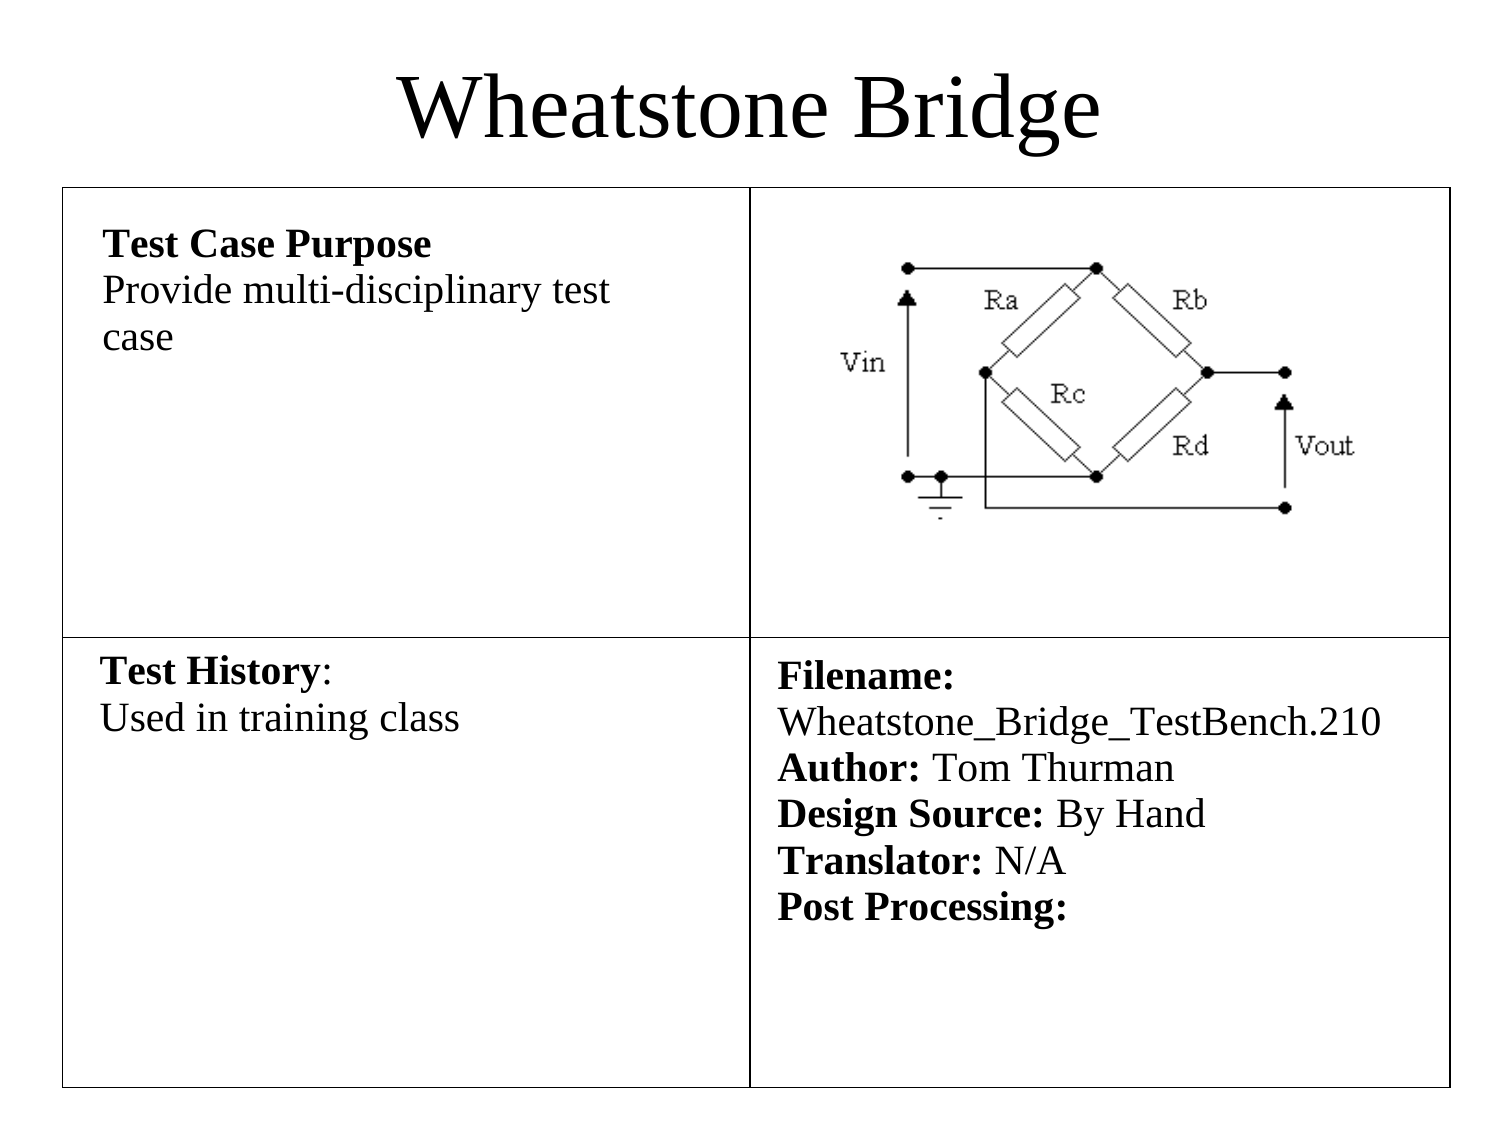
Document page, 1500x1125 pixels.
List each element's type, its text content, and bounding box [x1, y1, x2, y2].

text_box Filename: Wheatstone_Bridge_TestBench.210 Author: Tom Thurman Design Source: By Hand Translator: N/A Post Processing: [762, 644, 1426, 938]
title Wheatstone Bridge [112, 12, 1388, 201]
text_box Test Case Purpose Provide multi-disciplinary test case [87, 212, 676, 367]
text_box Test History: Used in training class [84, 639, 738, 795]
picture [815, 228, 1388, 563]
